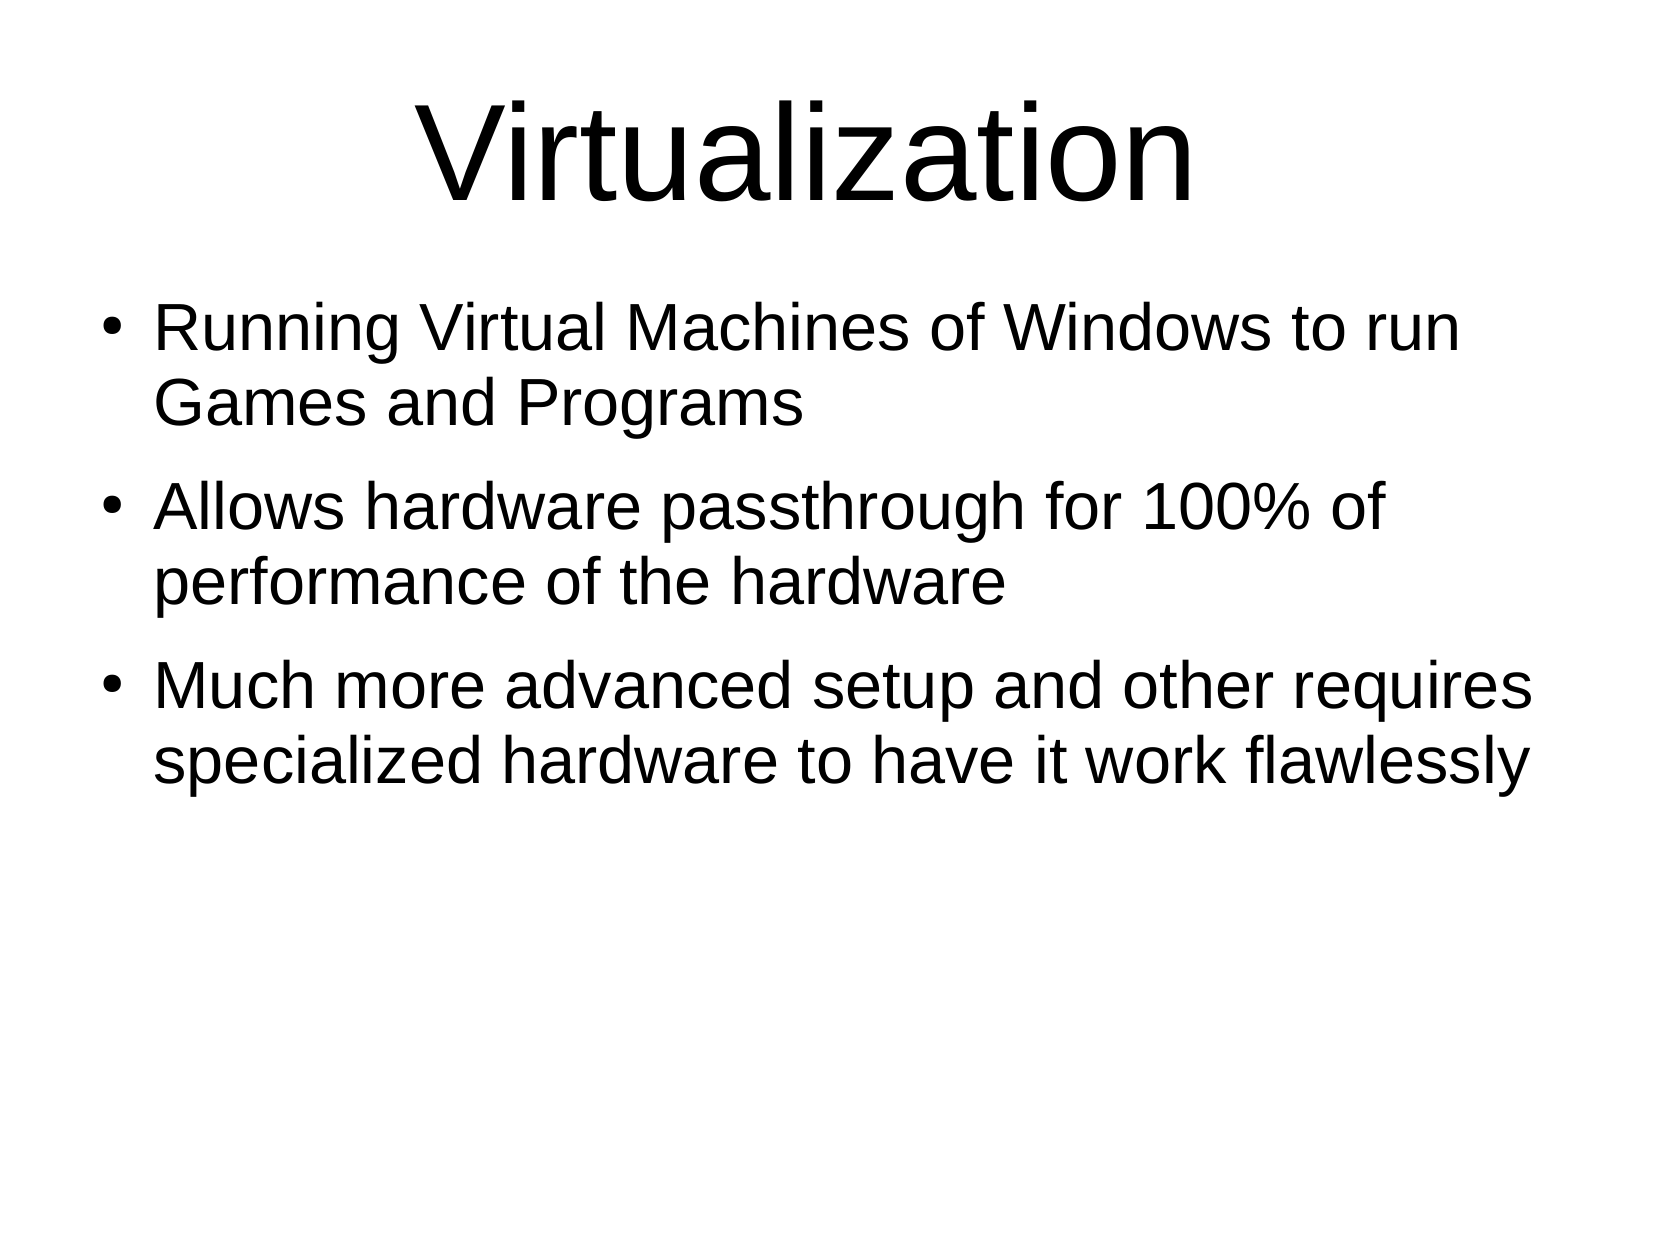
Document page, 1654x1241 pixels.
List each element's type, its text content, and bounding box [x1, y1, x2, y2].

title Virtualization [82, 49, 1571, 257]
list Running Virtual Machines of Windows to run Games and Programs Allows hardware passthrough for 100% of performance of the hardware Much more advanced setup and other requires specialized hardware to have it work flawlessly [82, 290, 1571, 1010]
